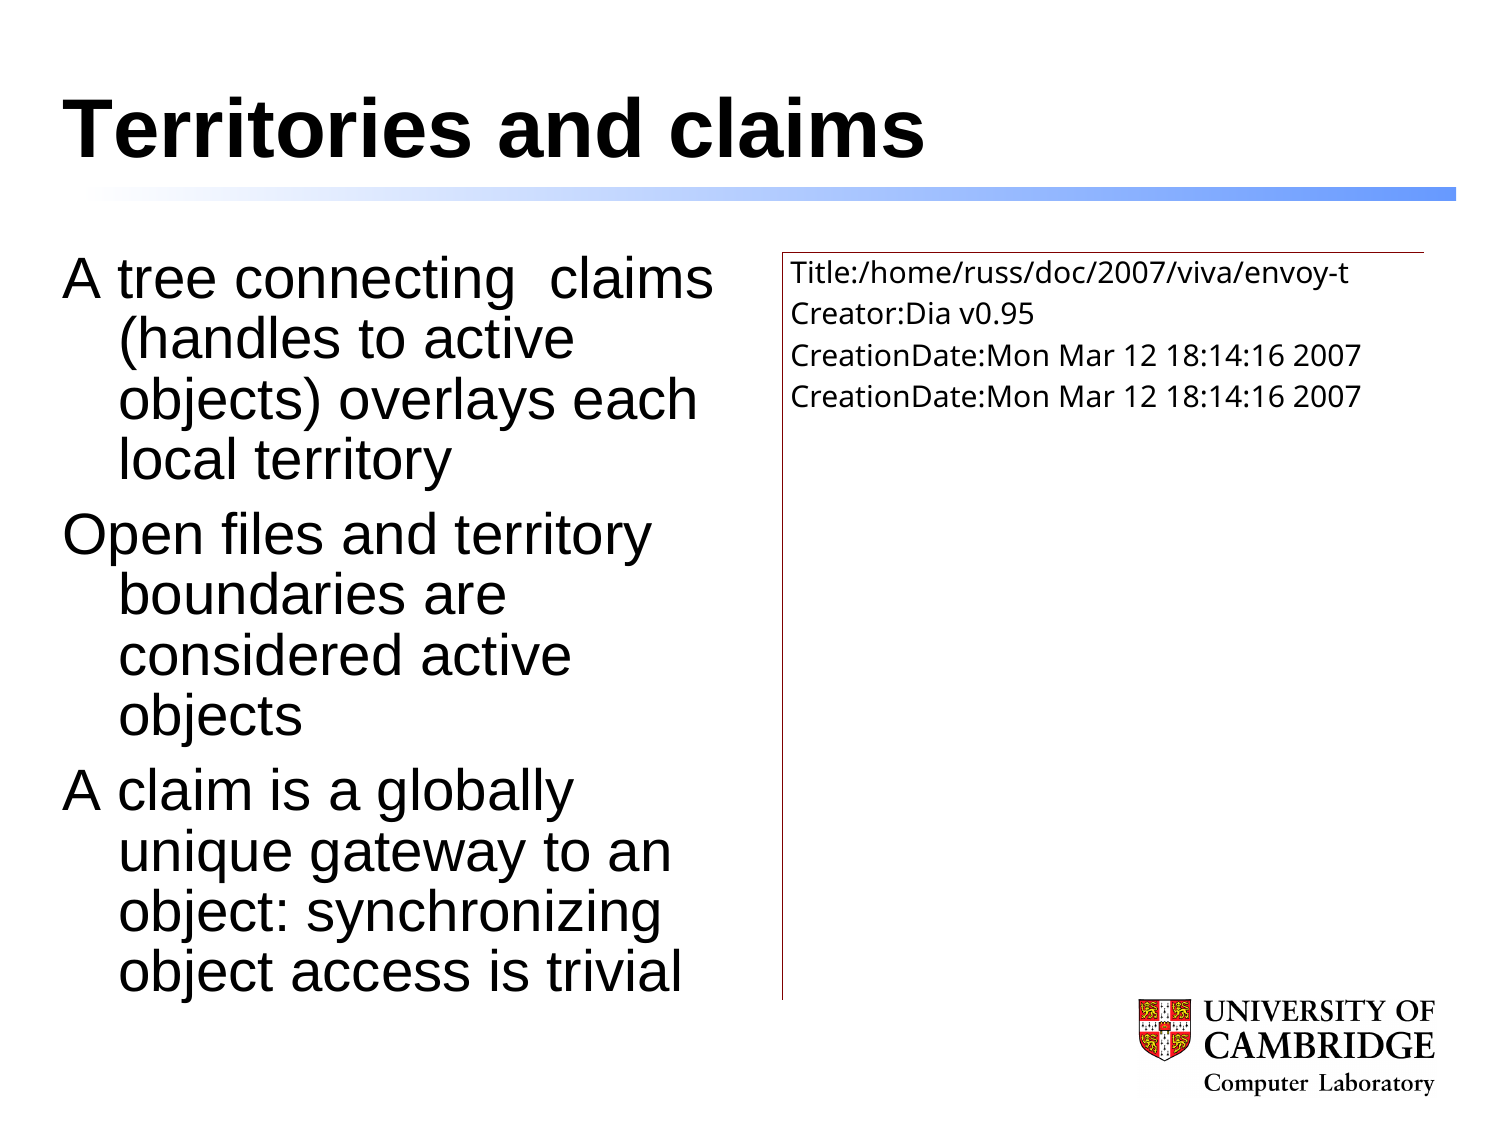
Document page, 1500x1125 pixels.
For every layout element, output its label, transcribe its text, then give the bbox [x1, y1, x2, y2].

list A tree connecting claims (handles to active objects) overlays each local territory Open files and territory boundaries are considered active objects A claim is a globally unique gateway to an object: synchronizing object access is trivial [62, 249, 734, 1009]
picture [780, 249, 1437, 1098]
title Territories and claims [62, 44, 1438, 218]
